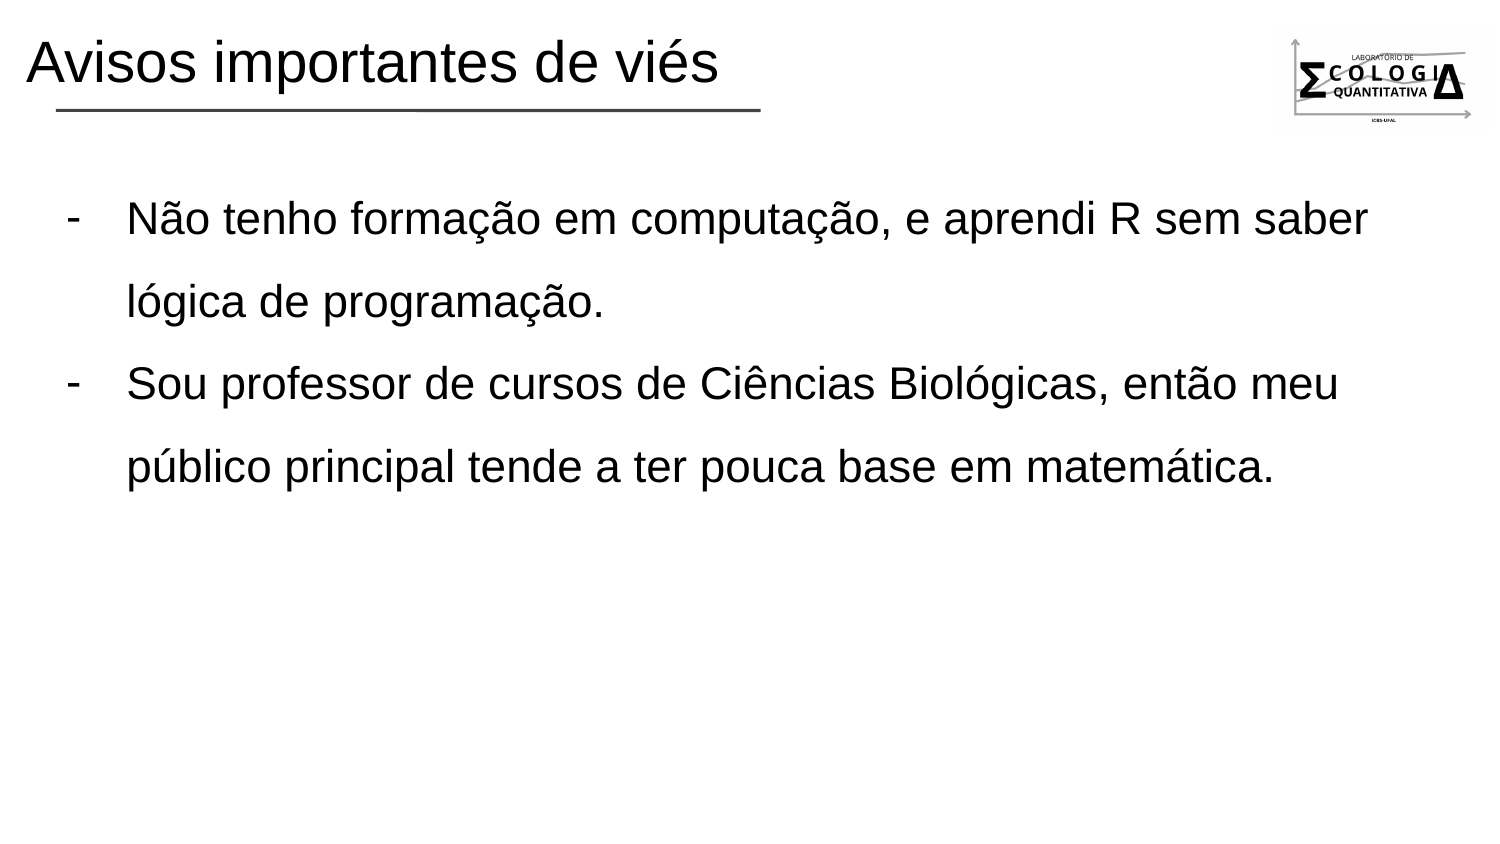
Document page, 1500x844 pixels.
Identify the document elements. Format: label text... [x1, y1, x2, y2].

text_box Não tenho formação em computação, e aprendi R sem saber lógica de programação. Sou professor de cursos de Ciências Biológicas, então meu público principal tende a ter pouca base em matemática. [36, 146, 1427, 729]
text_box Avisos importantes de viés [11, 9, 1210, 117]
picture [1275, 23, 1490, 131]
